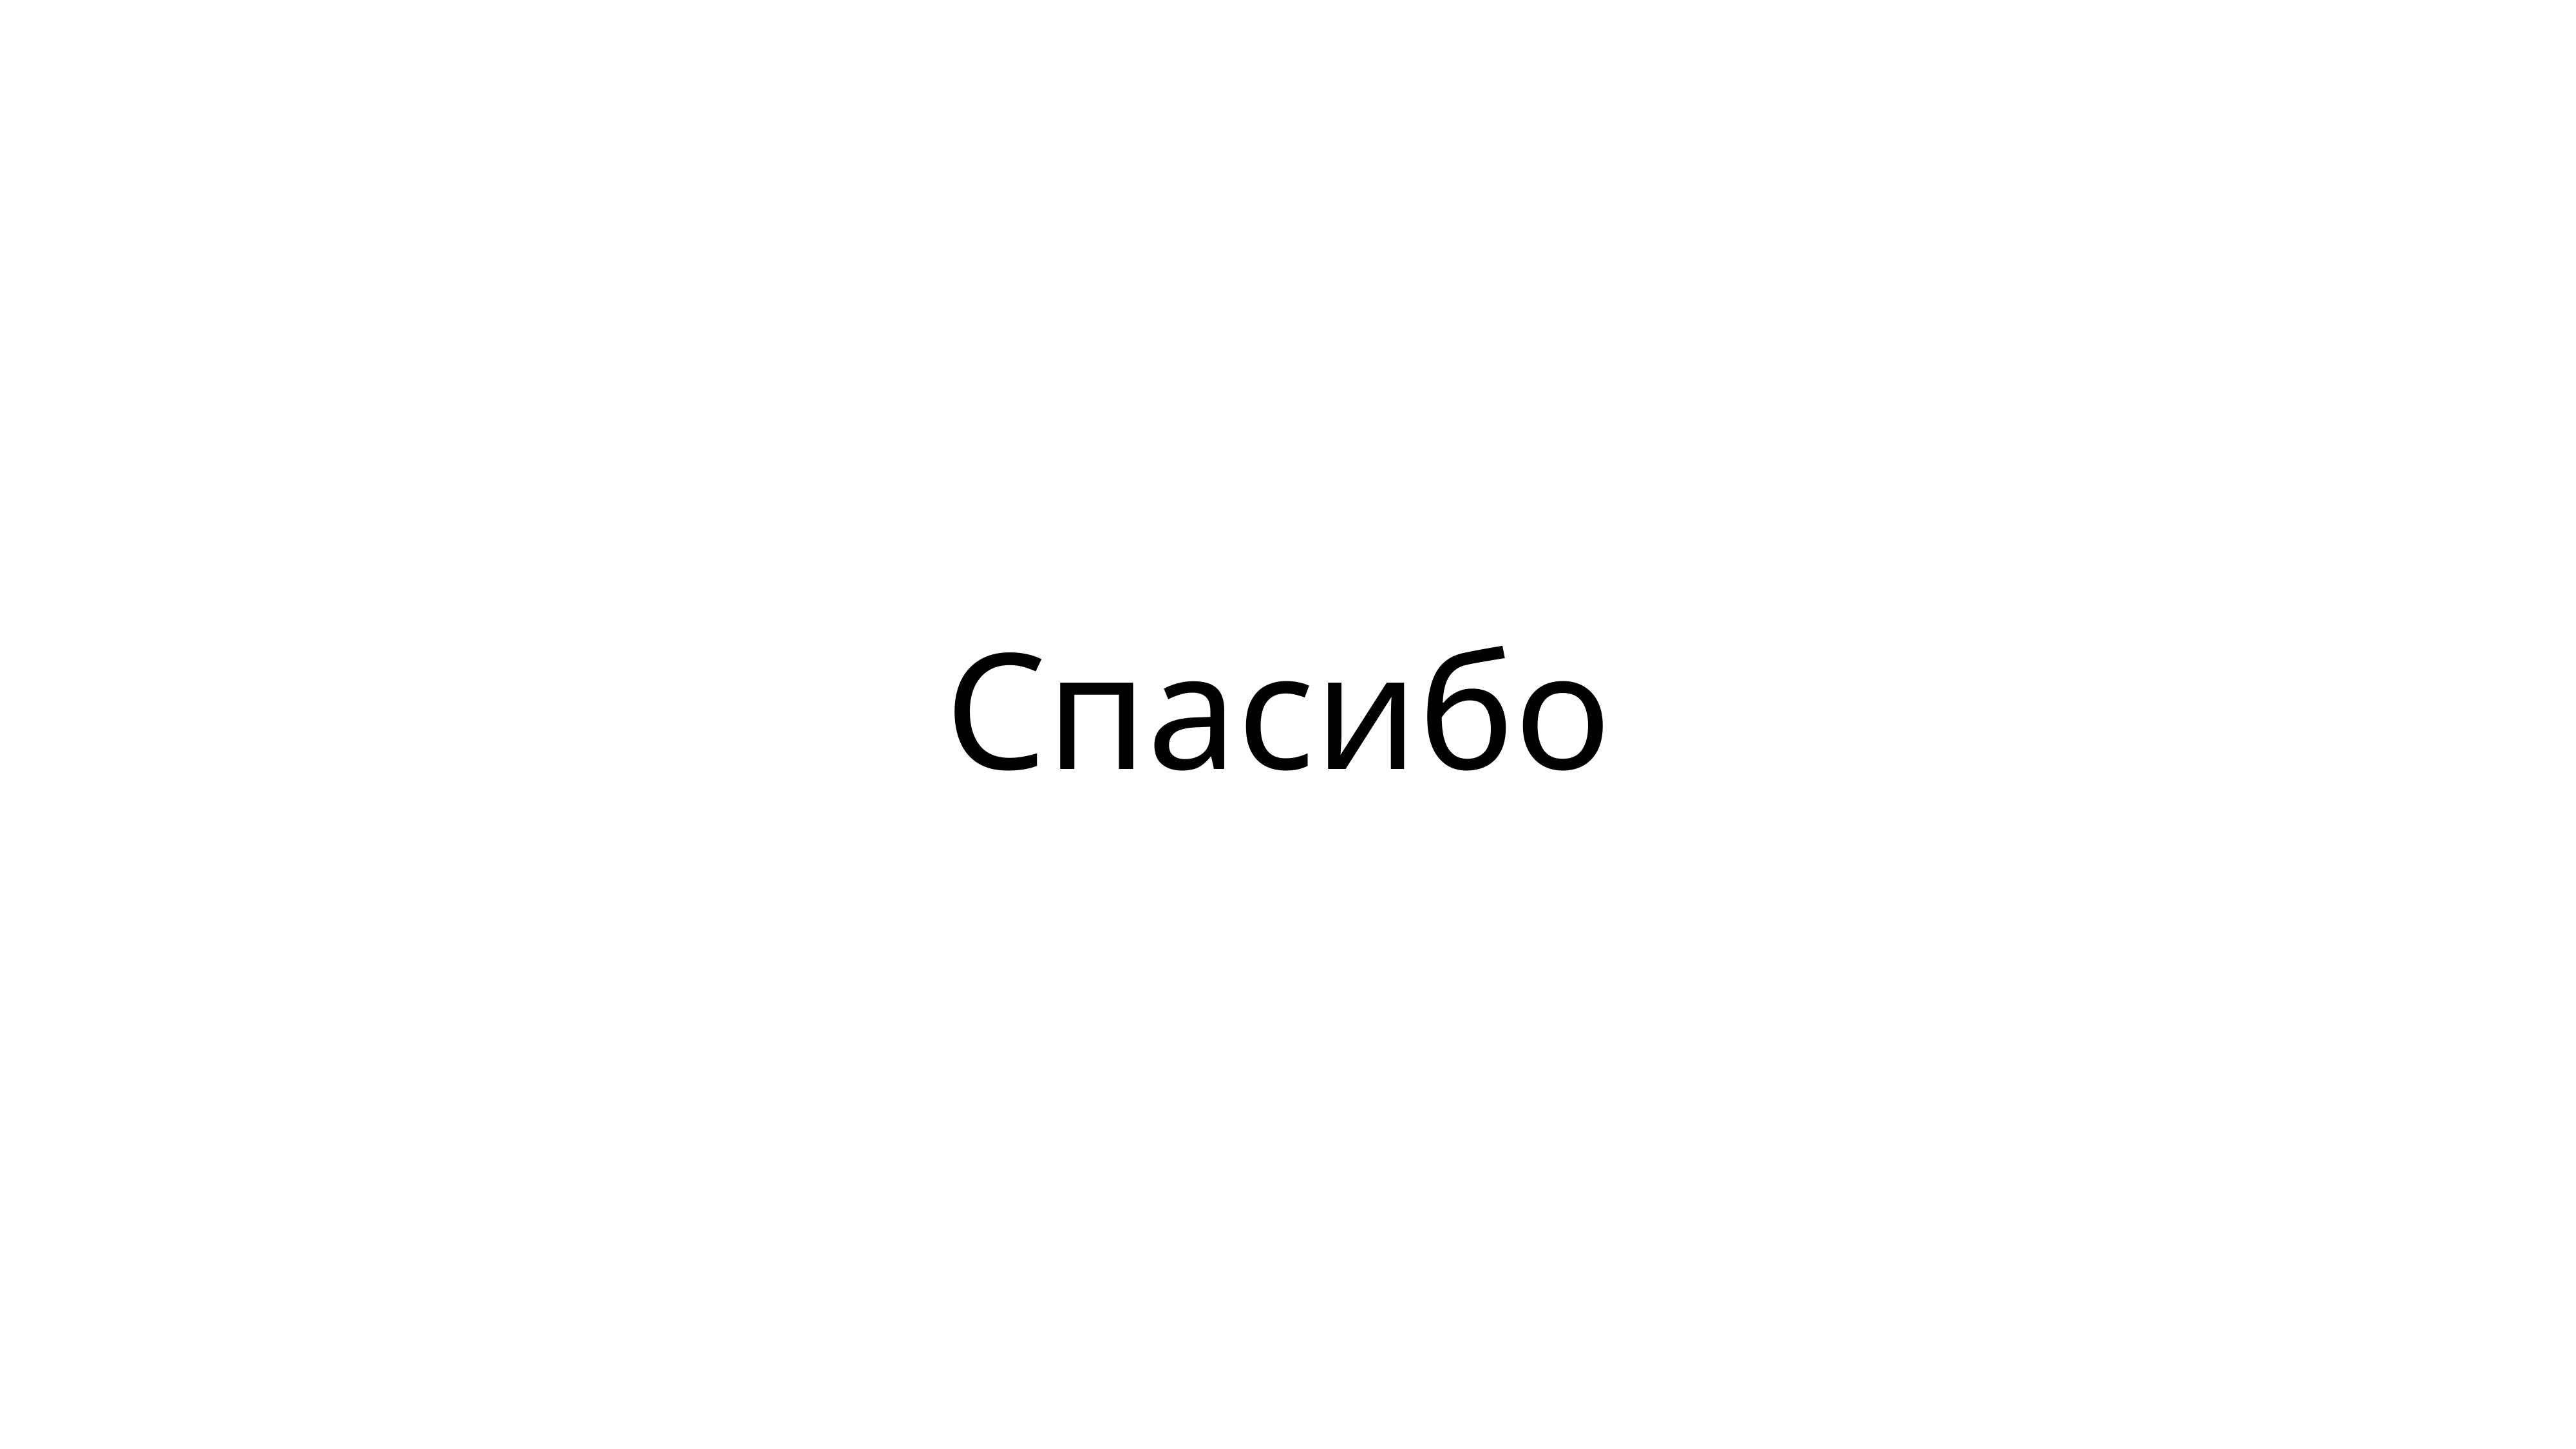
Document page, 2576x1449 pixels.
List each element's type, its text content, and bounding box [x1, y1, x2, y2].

title Спасибо [310, 322, 2246, 1088]
